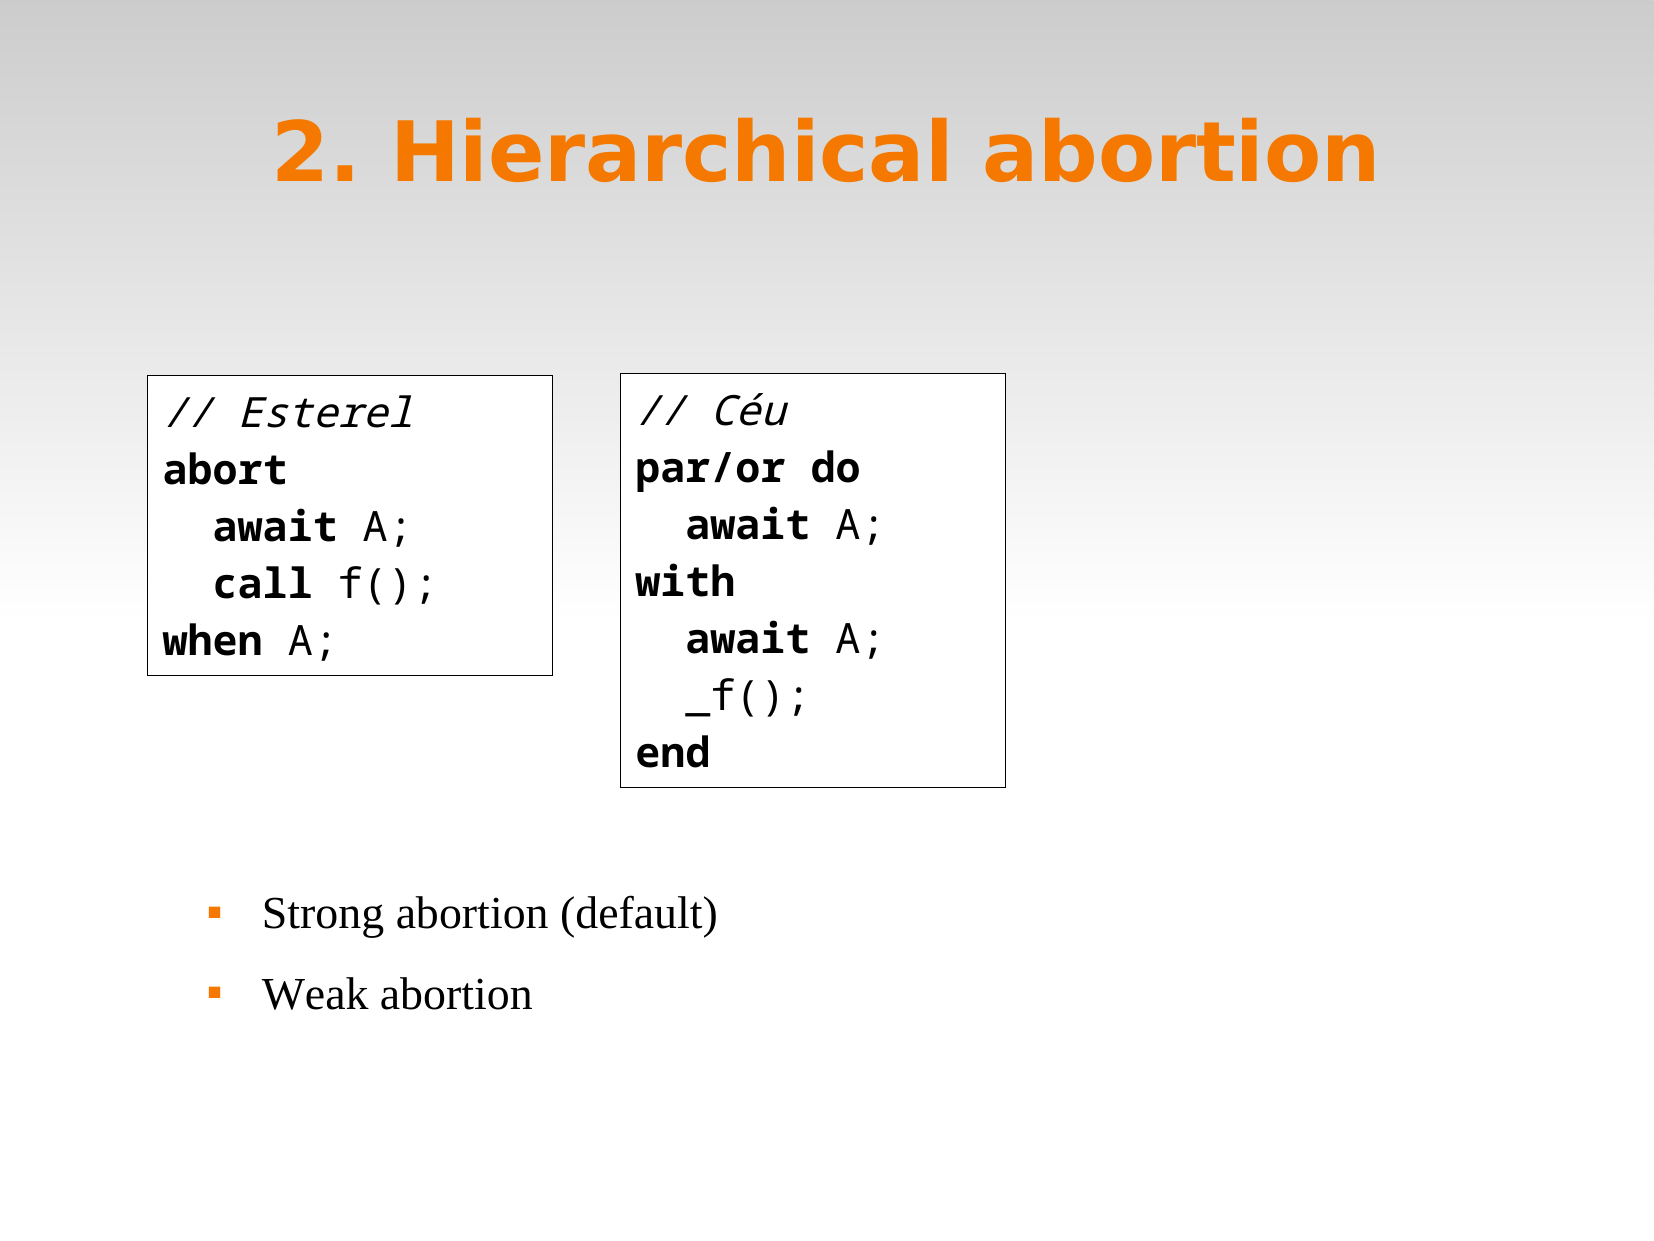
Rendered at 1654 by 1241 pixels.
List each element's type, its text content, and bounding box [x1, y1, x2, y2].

text_box // Céu par/or do await A; with await A; _f(); end [620, 373, 1006, 734]
text_box // Esterel abort await A; call f(); when A; [147, 375, 553, 676]
title 2. Hierarchical abortion [82, 49, 1571, 257]
list Strong abortion (default) Weak abortion [120, 888, 751, 1035]
